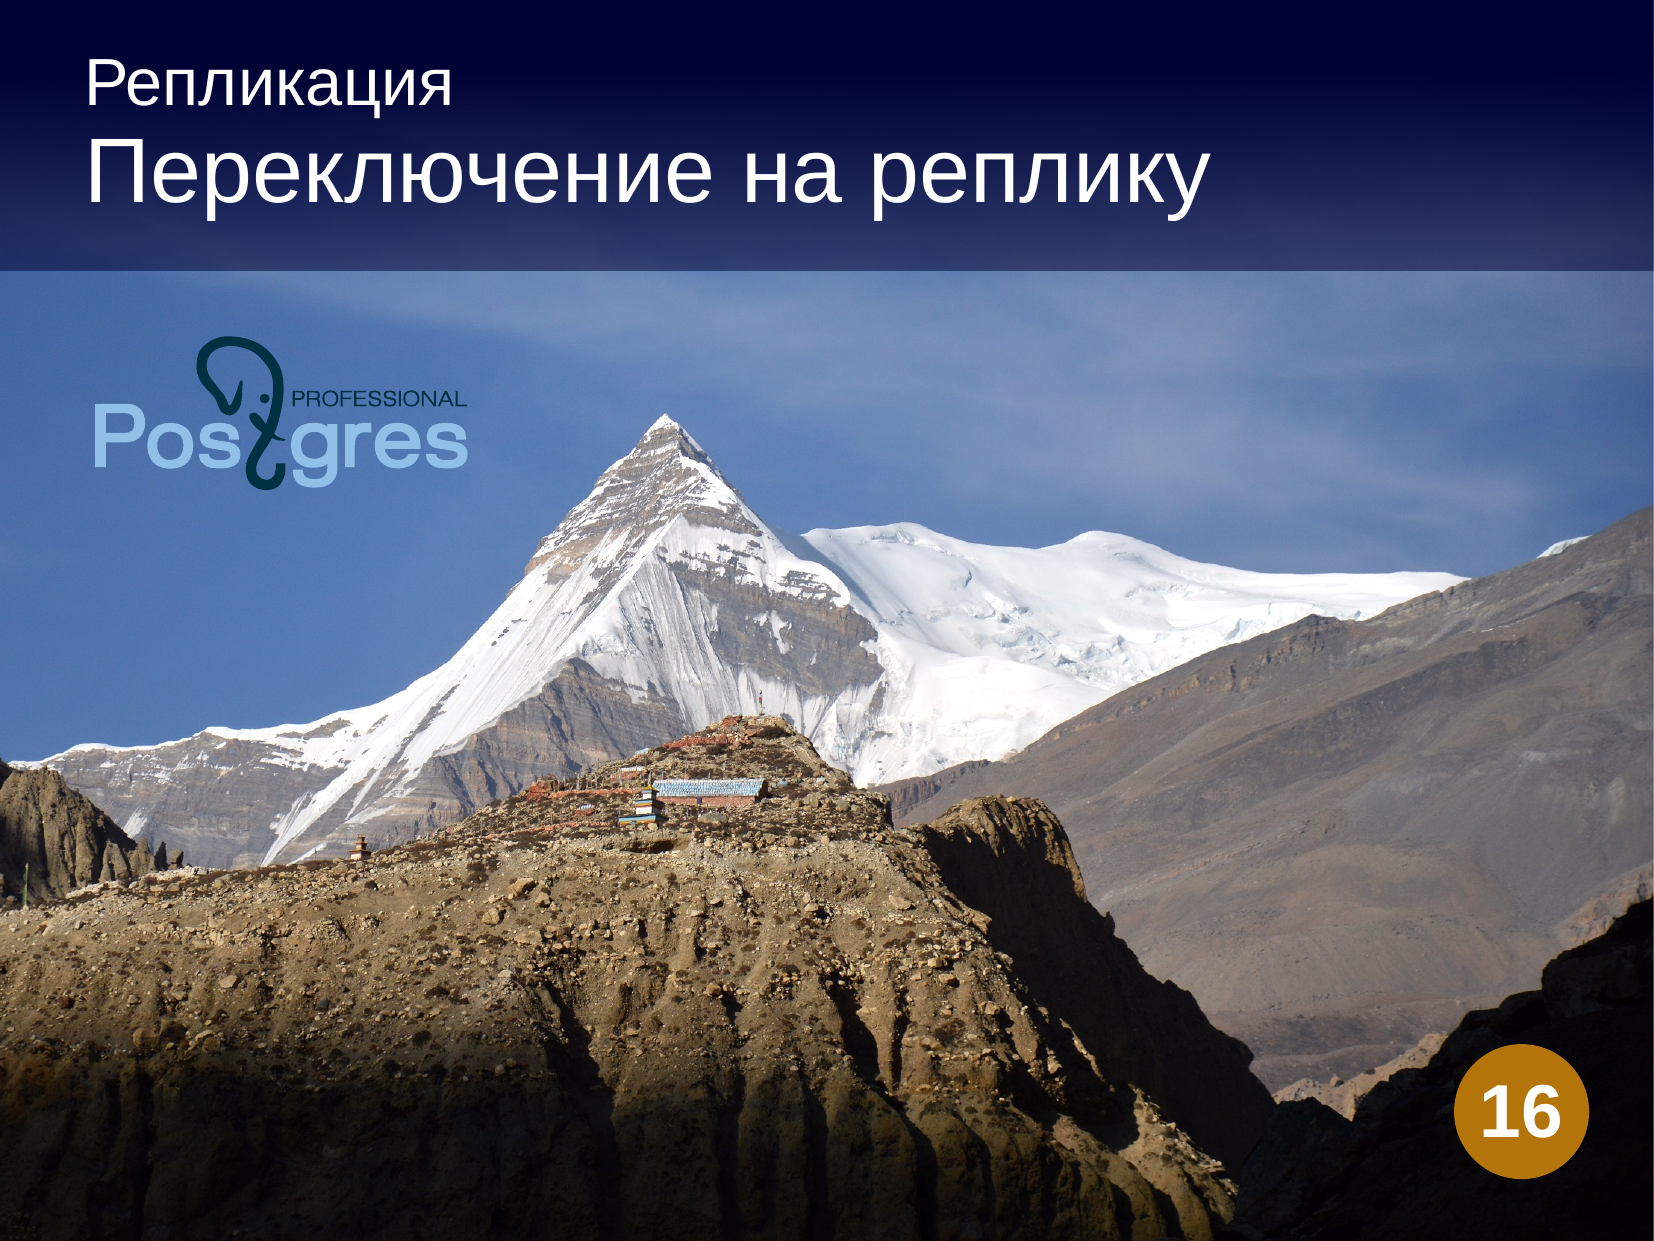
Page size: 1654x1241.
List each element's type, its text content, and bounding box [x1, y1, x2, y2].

picture [0, 271, 1654, 1241]
title Репликация Переключение на реплику [84, 44, 1636, 251]
text_box 16 [1454, 1044, 1590, 1180]
